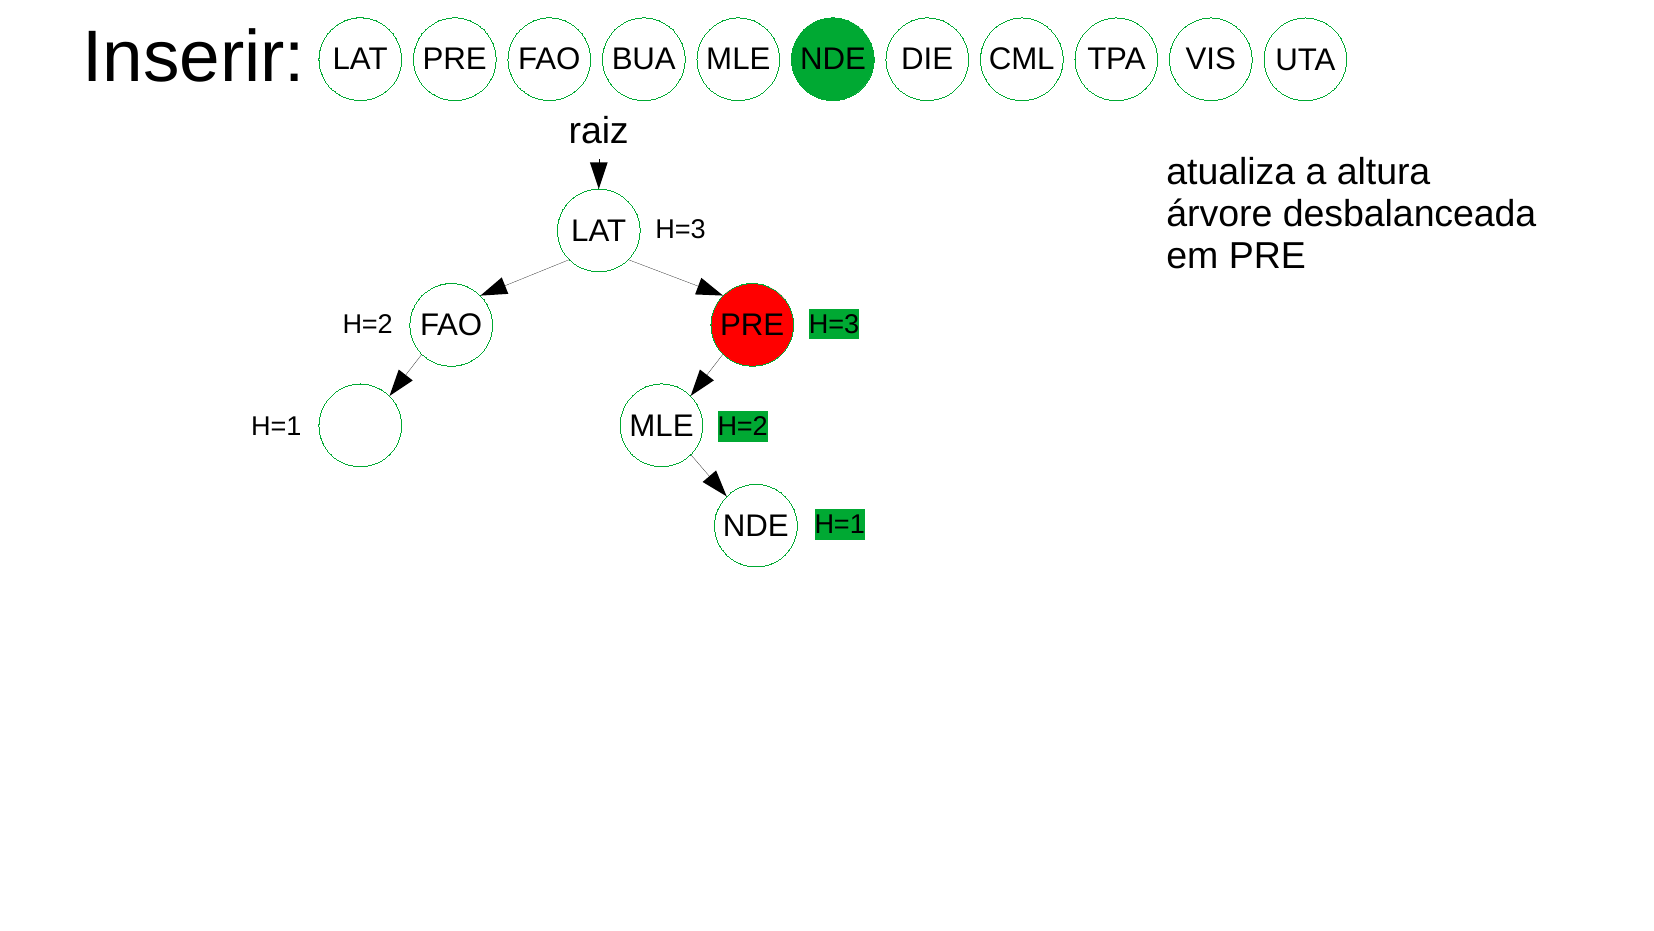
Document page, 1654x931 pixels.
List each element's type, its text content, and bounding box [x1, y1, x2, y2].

text_box FAO [409, 283, 493, 367]
text_box LAT [318, 17, 402, 101]
text_box BUA [602, 17, 686, 101]
text_box H=1 [799, 501, 880, 547]
text_box H=2 [702, 403, 783, 449]
text_box MLE [620, 383, 702, 467]
text_box NDE [714, 484, 798, 567]
text_box H=3 [640, 206, 721, 252]
text_box UTA [1264, 17, 1347, 101]
text_box FAO [507, 17, 591, 101]
text_box H=1 [236, 403, 317, 449]
text_box H=2 [327, 301, 408, 347]
text_box PRE [413, 17, 497, 101]
text_box MLE [696, 17, 780, 101]
text_box CML [980, 17, 1064, 101]
text_box DIE [885, 17, 969, 101]
text_box BUA [318, 383, 402, 467]
text_box LAT [557, 189, 640, 272]
text_box atualiza a altura árvore desbalanceada em PRE [1151, 142, 1552, 284]
text_box H=3 [794, 301, 875, 347]
title Inserir: [82, 0, 319, 134]
text_box TPA [1074, 17, 1158, 101]
text_box VIS [1169, 17, 1253, 101]
text_box raiz [553, 102, 644, 160]
text_box NDE [791, 17, 875, 101]
text_box PRE [710, 283, 794, 367]
